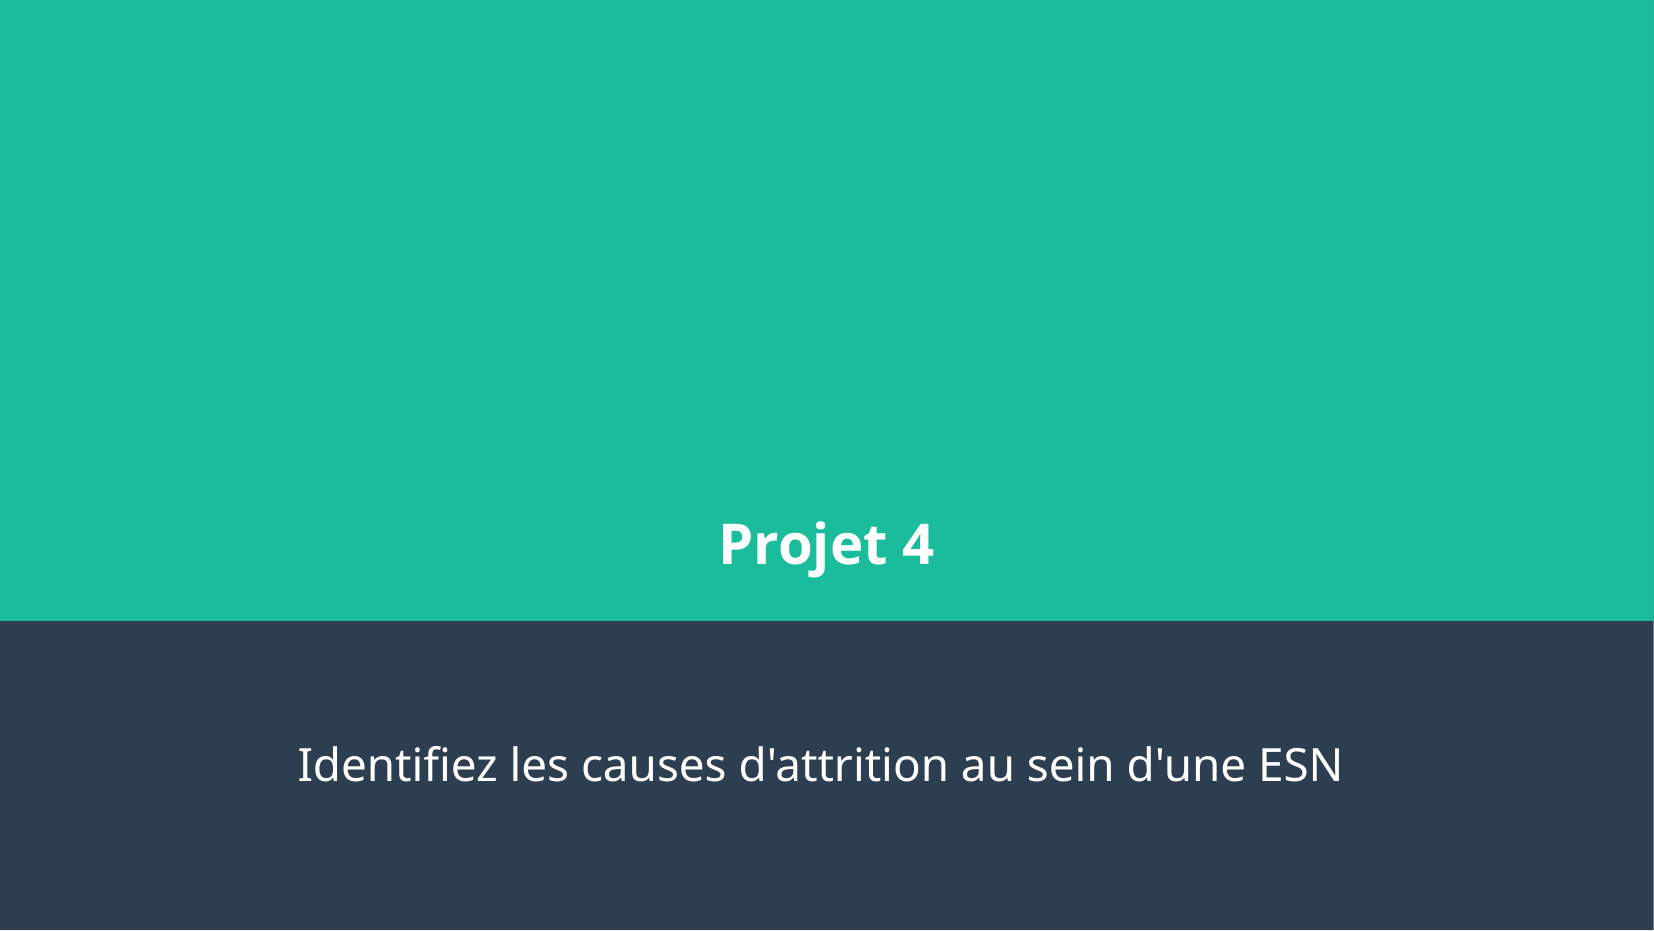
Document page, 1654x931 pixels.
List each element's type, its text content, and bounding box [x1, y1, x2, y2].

title Projet 4 [59, 465, 1595, 583]
subtitle Identifiez les causes d'attrition au sein d'une ESN [59, 642, 1595, 886]
